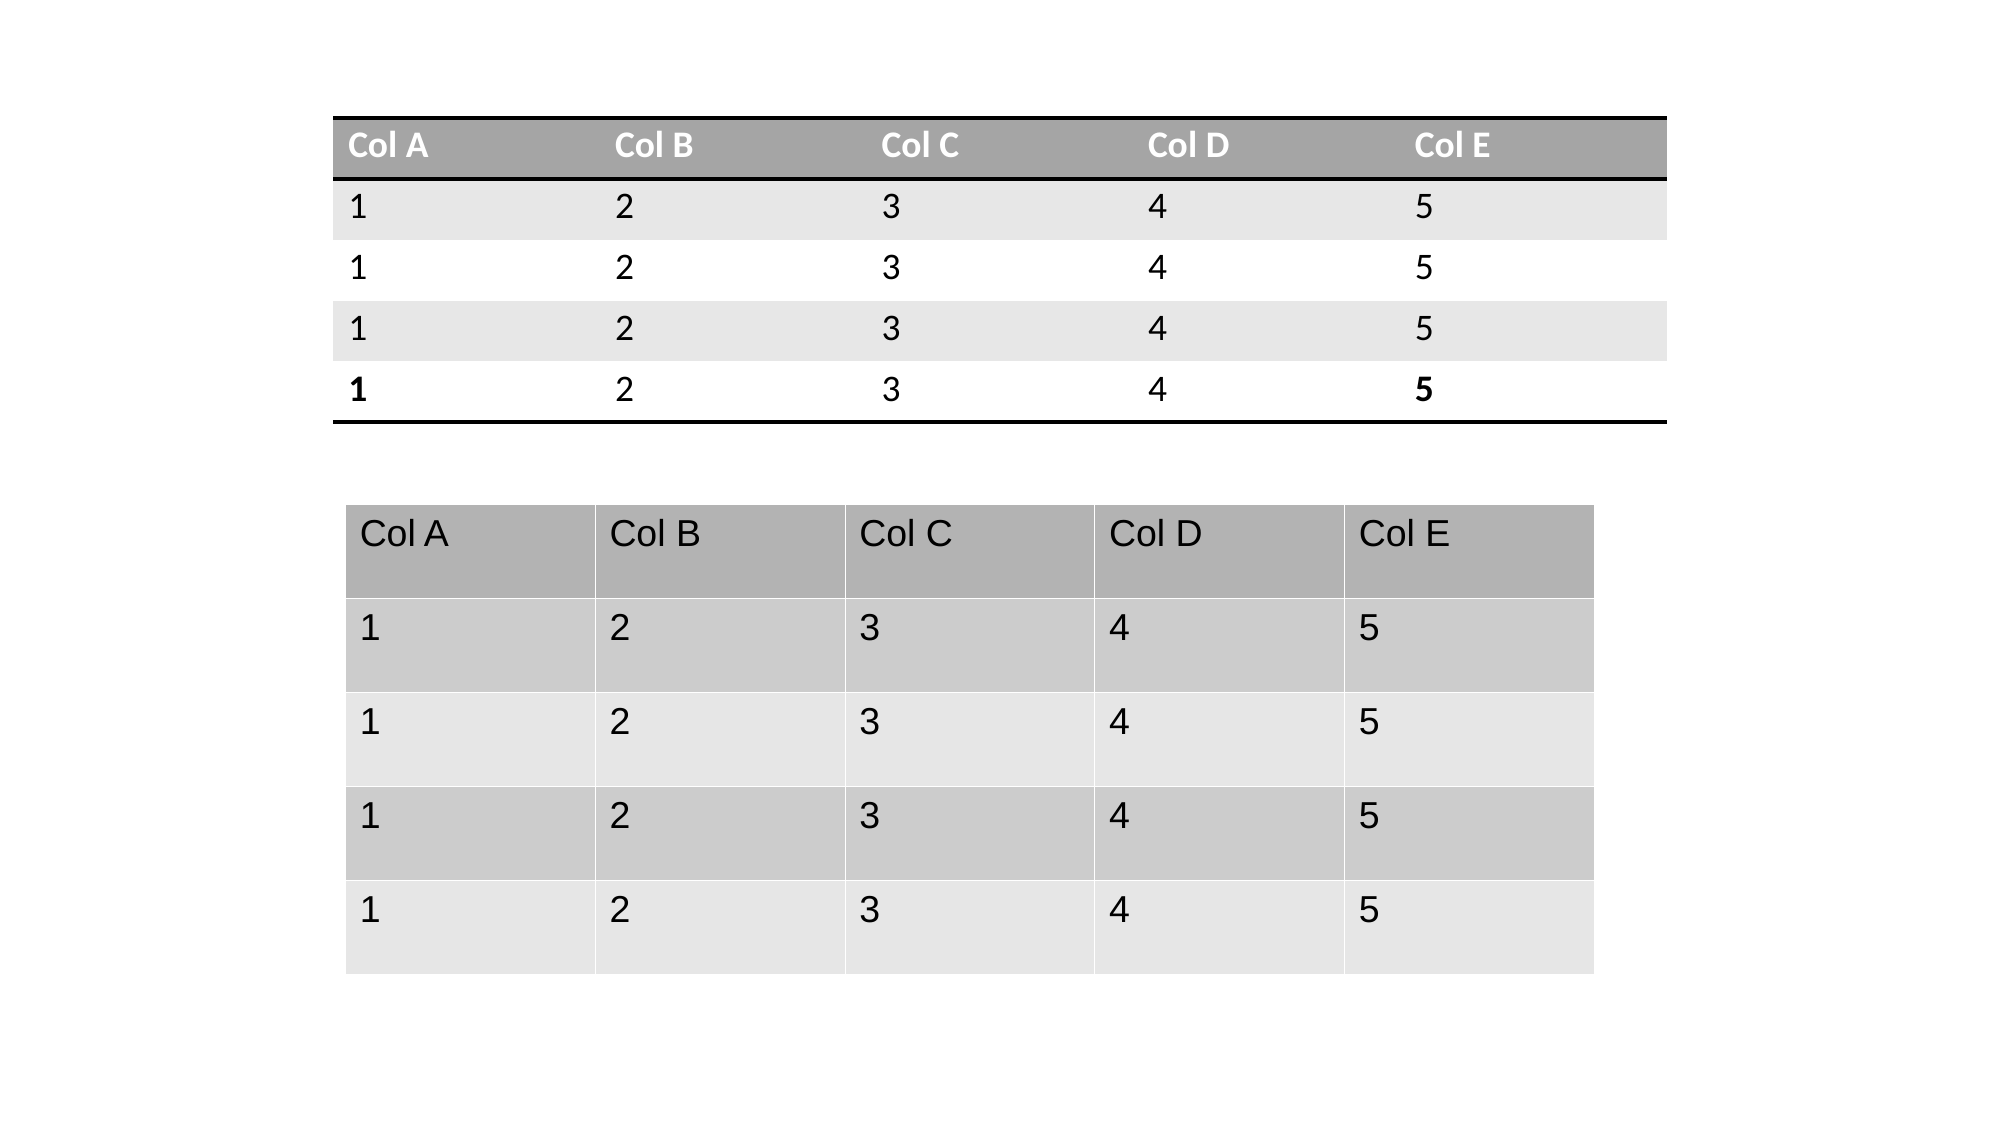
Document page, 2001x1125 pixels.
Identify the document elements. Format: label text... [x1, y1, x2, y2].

table_cell 3 [846, 881, 1094, 974]
table_cell 3 [867, 181, 1133, 240]
table_header Col A [346, 505, 595, 598]
table_cell 5 [1400, 181, 1667, 240]
table_cell 1 [333, 240, 600, 301]
table_cell 4 [1133, 301, 1400, 361]
table_cell 1 [346, 881, 595, 974]
table_cell 5 [1400, 240, 1667, 301]
table_cell 3 [846, 787, 1094, 880]
table_cell 4 [1133, 361, 1400, 420]
table_cell 1 [333, 181, 600, 240]
table_cell 1 [346, 693, 595, 786]
table_cell 4 [1095, 693, 1344, 786]
table_cell 4 [1095, 787, 1344, 880]
table_cell 4 [1133, 240, 1400, 301]
table_cell 1 [346, 599, 595, 692]
table_cell 2 [596, 881, 845, 974]
table_header Col D [1133, 120, 1400, 177]
table_cell 2 [600, 240, 867, 301]
table_cell 3 [867, 301, 1133, 361]
table_header Col C [867, 120, 1133, 177]
table_cell 5 [1345, 787, 1594, 880]
table_cell 3 [846, 693, 1094, 786]
table_cell 4 [1133, 181, 1400, 240]
table_cell 5 [1345, 599, 1594, 692]
table_cell 1 [346, 787, 595, 880]
table_cell 3 [846, 599, 1094, 692]
table_cell 2 [600, 181, 867, 240]
table_cell 1 [333, 301, 600, 361]
table_cell 2 [600, 361, 867, 420]
table_header Col C [846, 505, 1094, 598]
table_cell 5 [1400, 361, 1667, 420]
table_cell 5 [1400, 301, 1667, 361]
table_header Col E [1345, 505, 1594, 598]
table_cell 4 [1095, 599, 1344, 692]
table_cell 3 [867, 240, 1133, 301]
table_cell 4 [1095, 881, 1344, 974]
table_header Col E [1400, 120, 1667, 177]
table_cell 3 [867, 361, 1133, 420]
table_cell 2 [596, 599, 845, 692]
table_cell 5 [1345, 693, 1594, 786]
table_header Col A [333, 120, 600, 177]
table_cell 2 [596, 693, 845, 786]
table_cell 2 [596, 787, 845, 880]
table_cell 1 [333, 361, 600, 420]
table_cell 2 [600, 301, 867, 361]
table_header Col B [600, 120, 867, 177]
table_cell 5 [1345, 881, 1594, 974]
table_header Col D [1095, 505, 1344, 598]
table_header Col B [596, 505, 845, 598]
